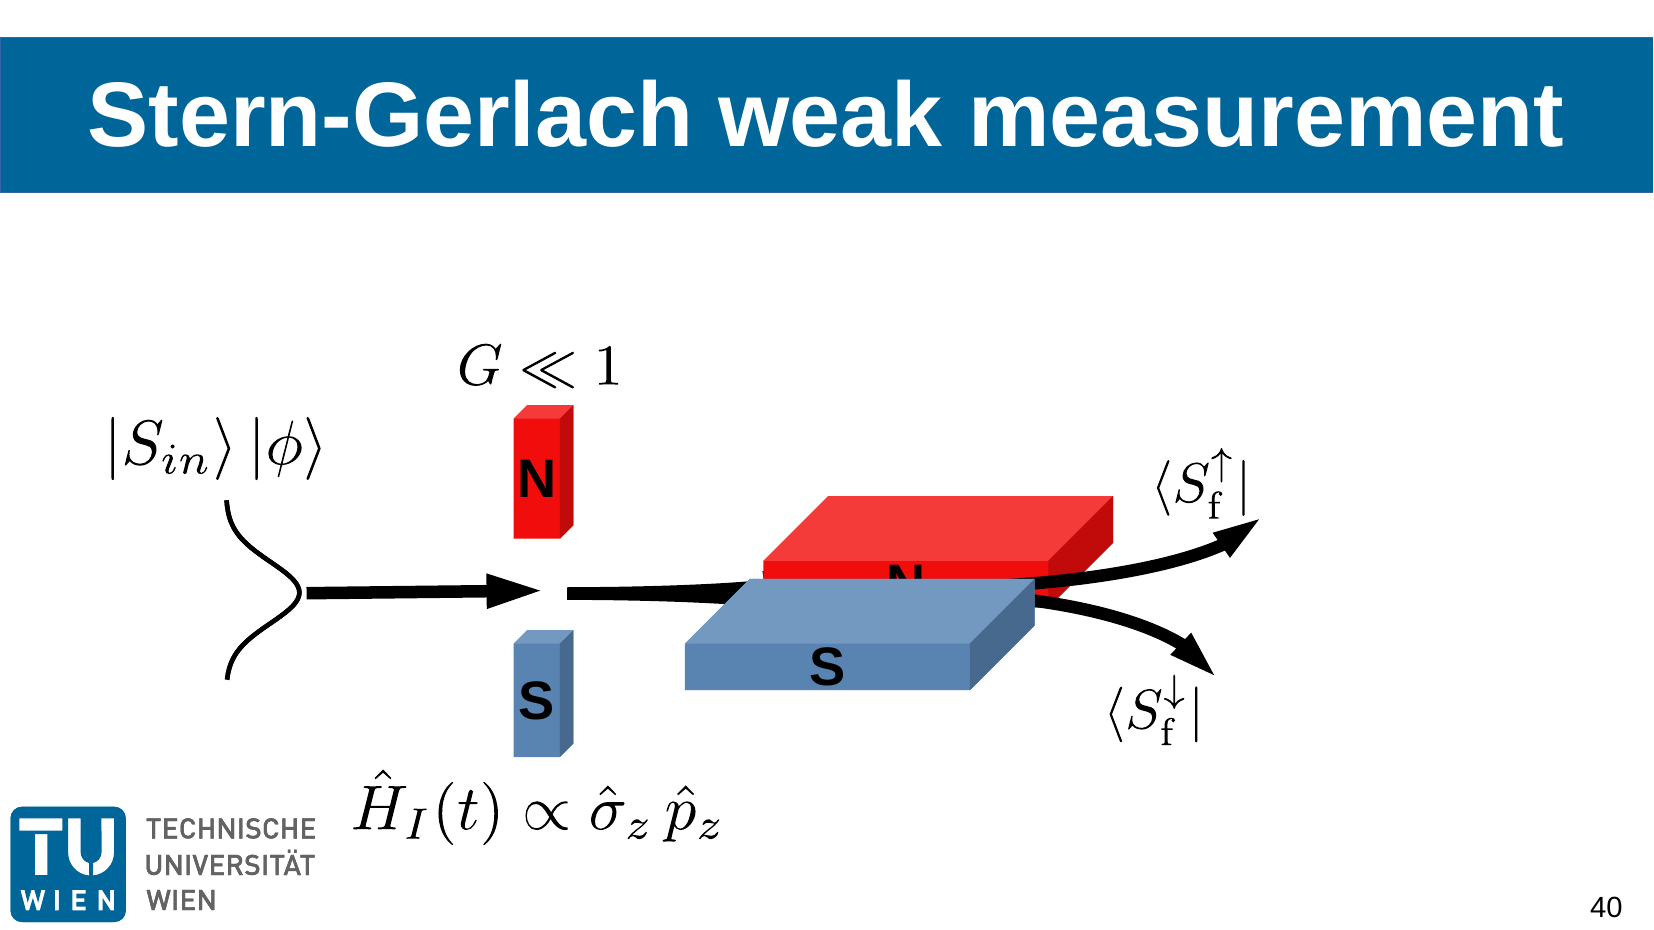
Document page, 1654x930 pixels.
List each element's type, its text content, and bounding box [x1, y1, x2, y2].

picture [76, 412, 346, 692]
title Stern-Gerlach weak measurement [0, 37, 1653, 193]
picture [342, 759, 733, 865]
text_box N [513, 419, 559, 539]
text_box S [513, 644, 559, 758]
picture [1138, 443, 1261, 535]
picture [458, 338, 624, 399]
title Setup [684, 578, 1034, 644]
text_box Unpolarised neutron beam [513, 630, 572, 644]
text_box N [763, 561, 1048, 608]
text_box 2 [513, 405, 572, 419]
text_box S [684, 644, 969, 691]
text_box 1 [763, 496, 1112, 561]
picture [1093, 668, 1214, 759]
